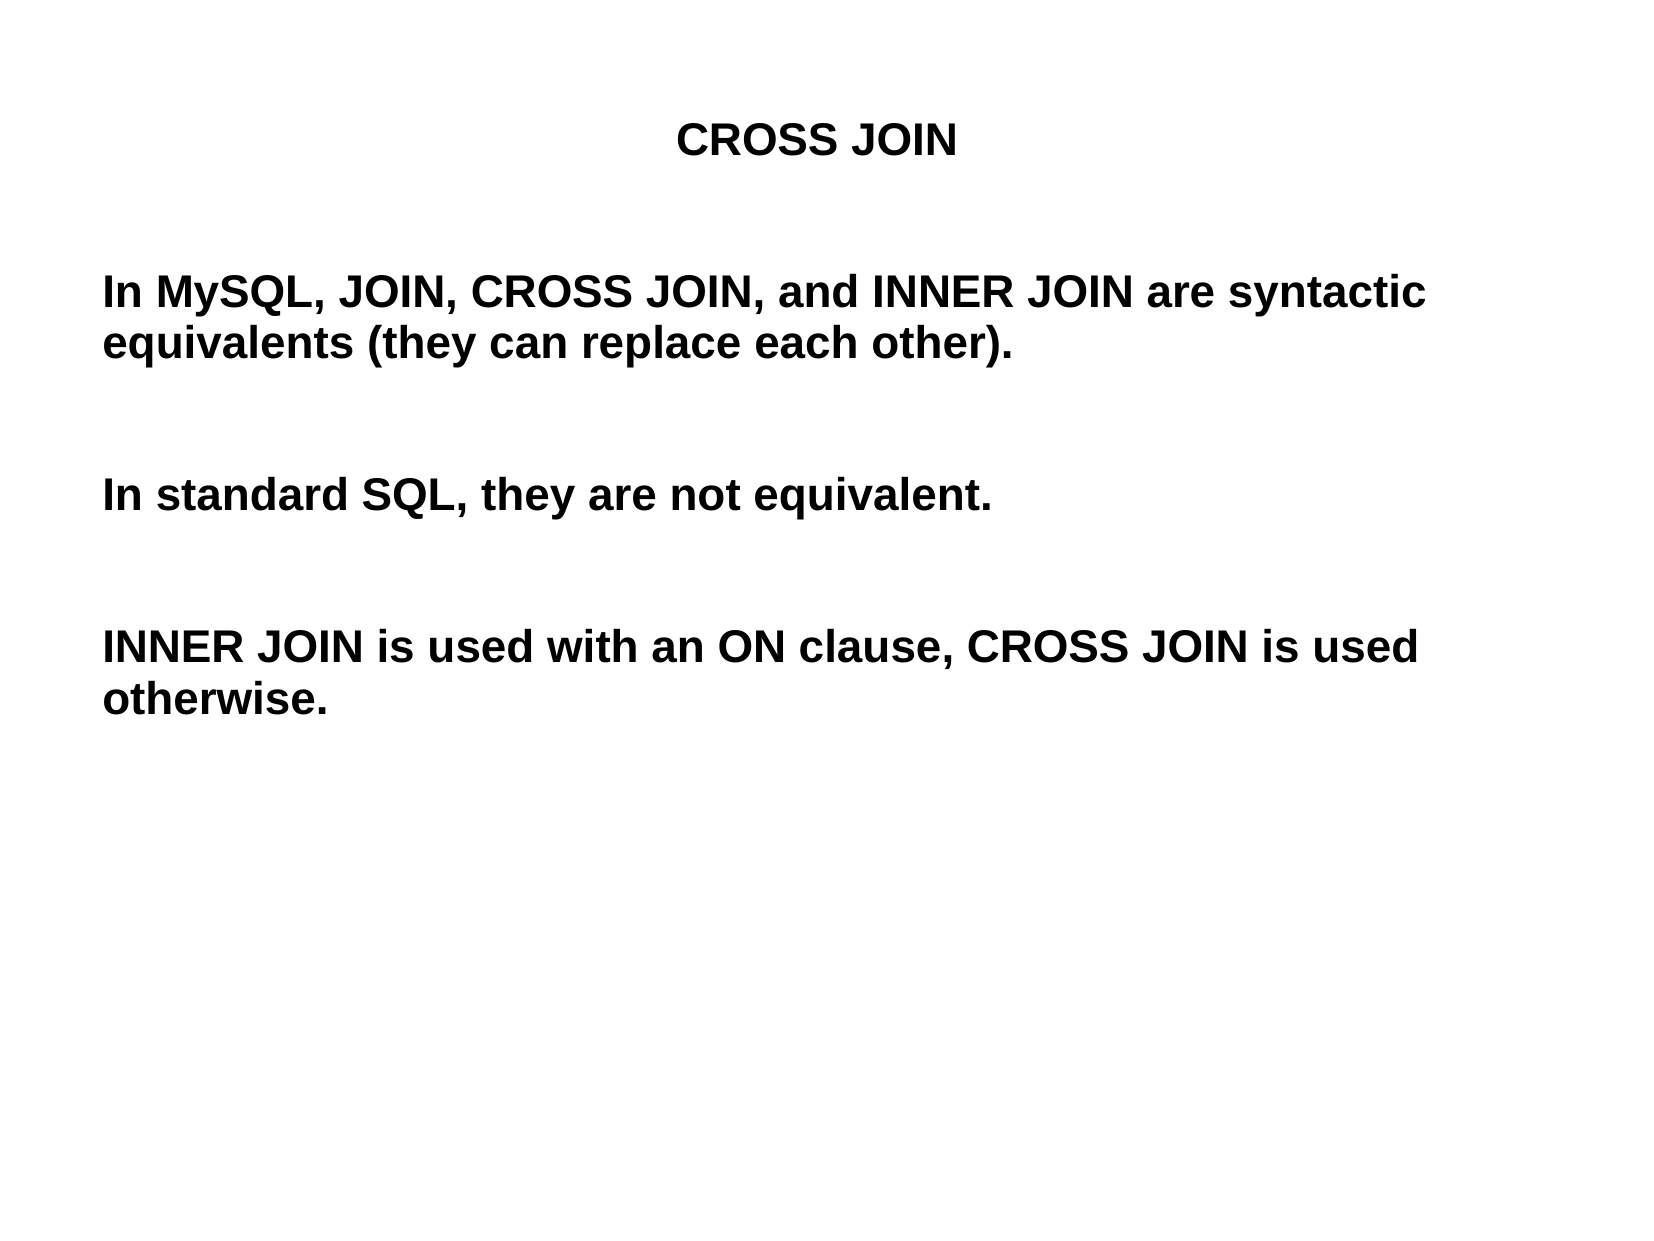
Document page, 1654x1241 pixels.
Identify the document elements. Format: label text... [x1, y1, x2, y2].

text_box CROSS JOIN In MySQL, JOIN, CROSS JOIN, and INNER JOIN are syntactic equivalents (they can replace each other). In standard SQL, they are not equivalent. INNER JOIN is used with an ON clause, CROSS JOIN is used otherwise. [87, 106, 1588, 1016]
